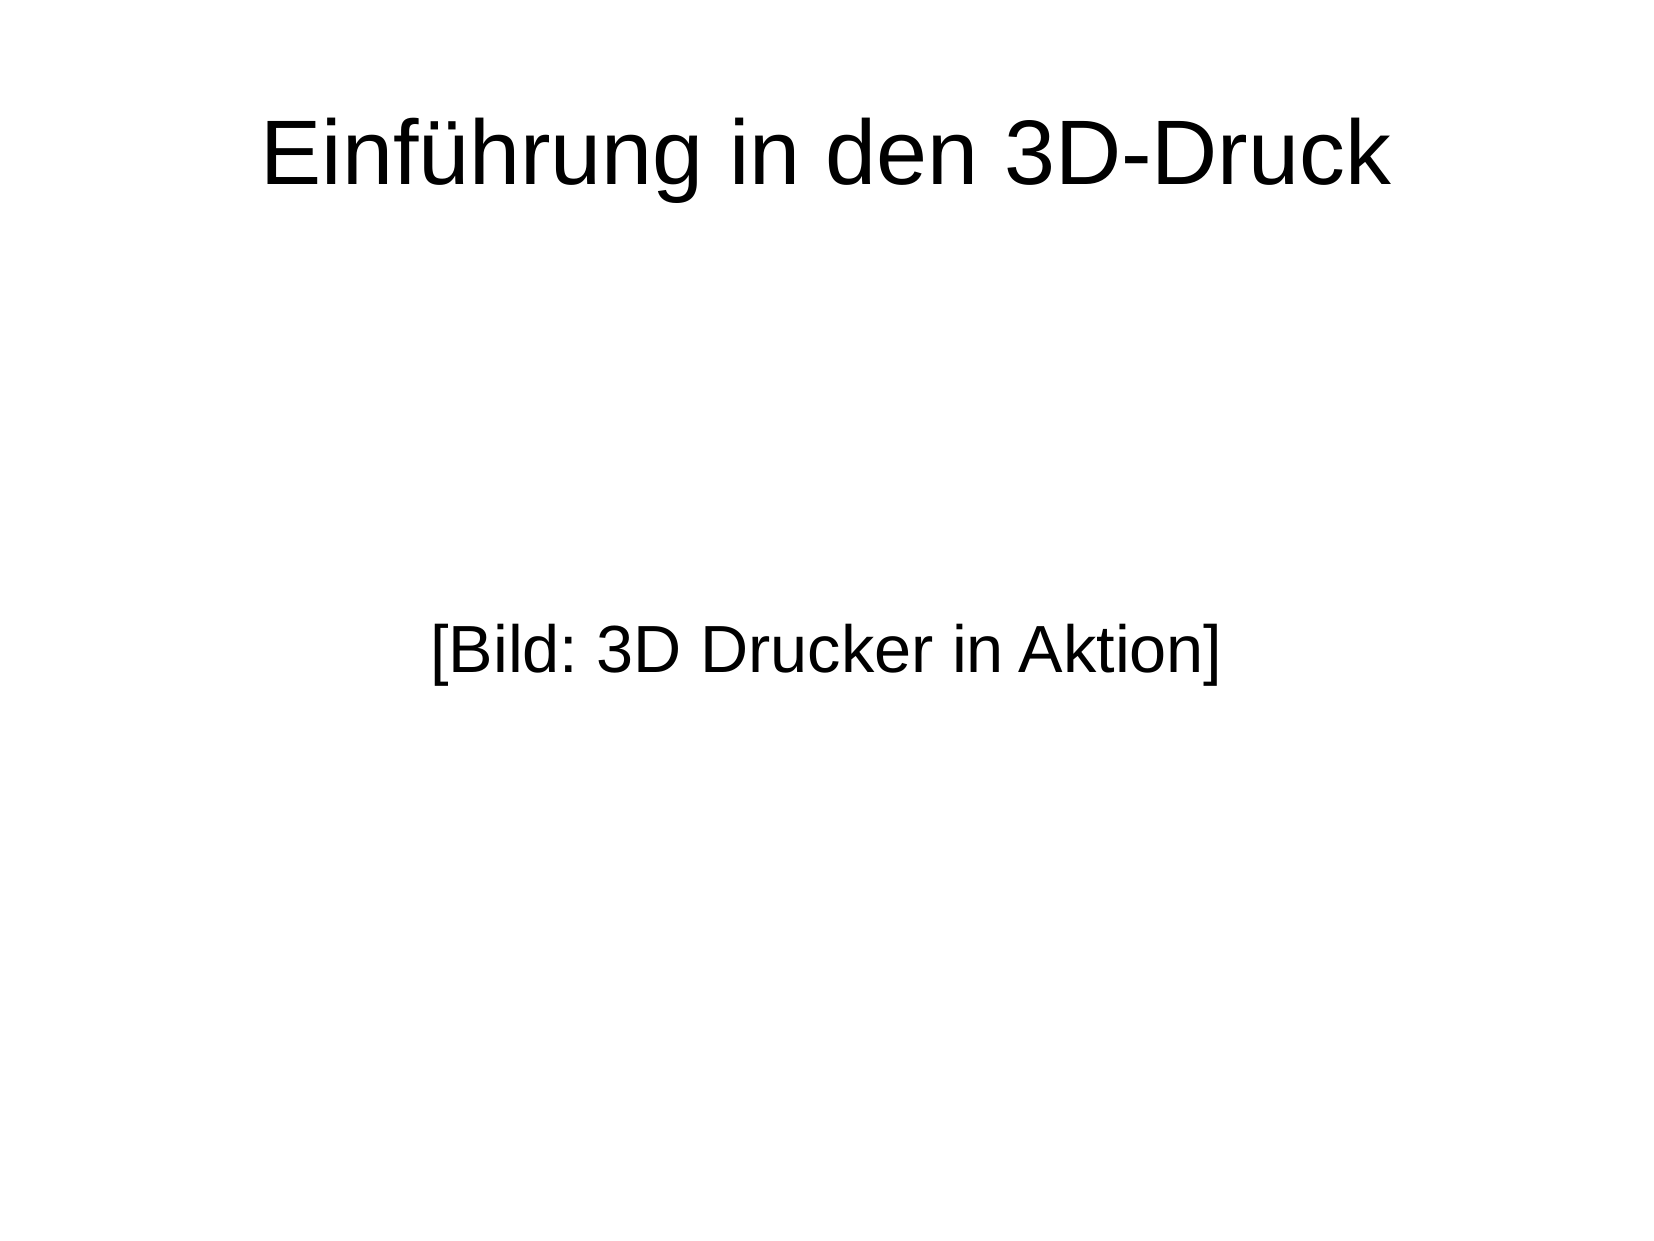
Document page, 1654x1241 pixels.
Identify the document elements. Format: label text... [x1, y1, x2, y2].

subtitle [Bild: 3D Drucker in Aktion] [82, 290, 1571, 1010]
title Einführung in den 3D-Druck [82, 49, 1571, 257]
